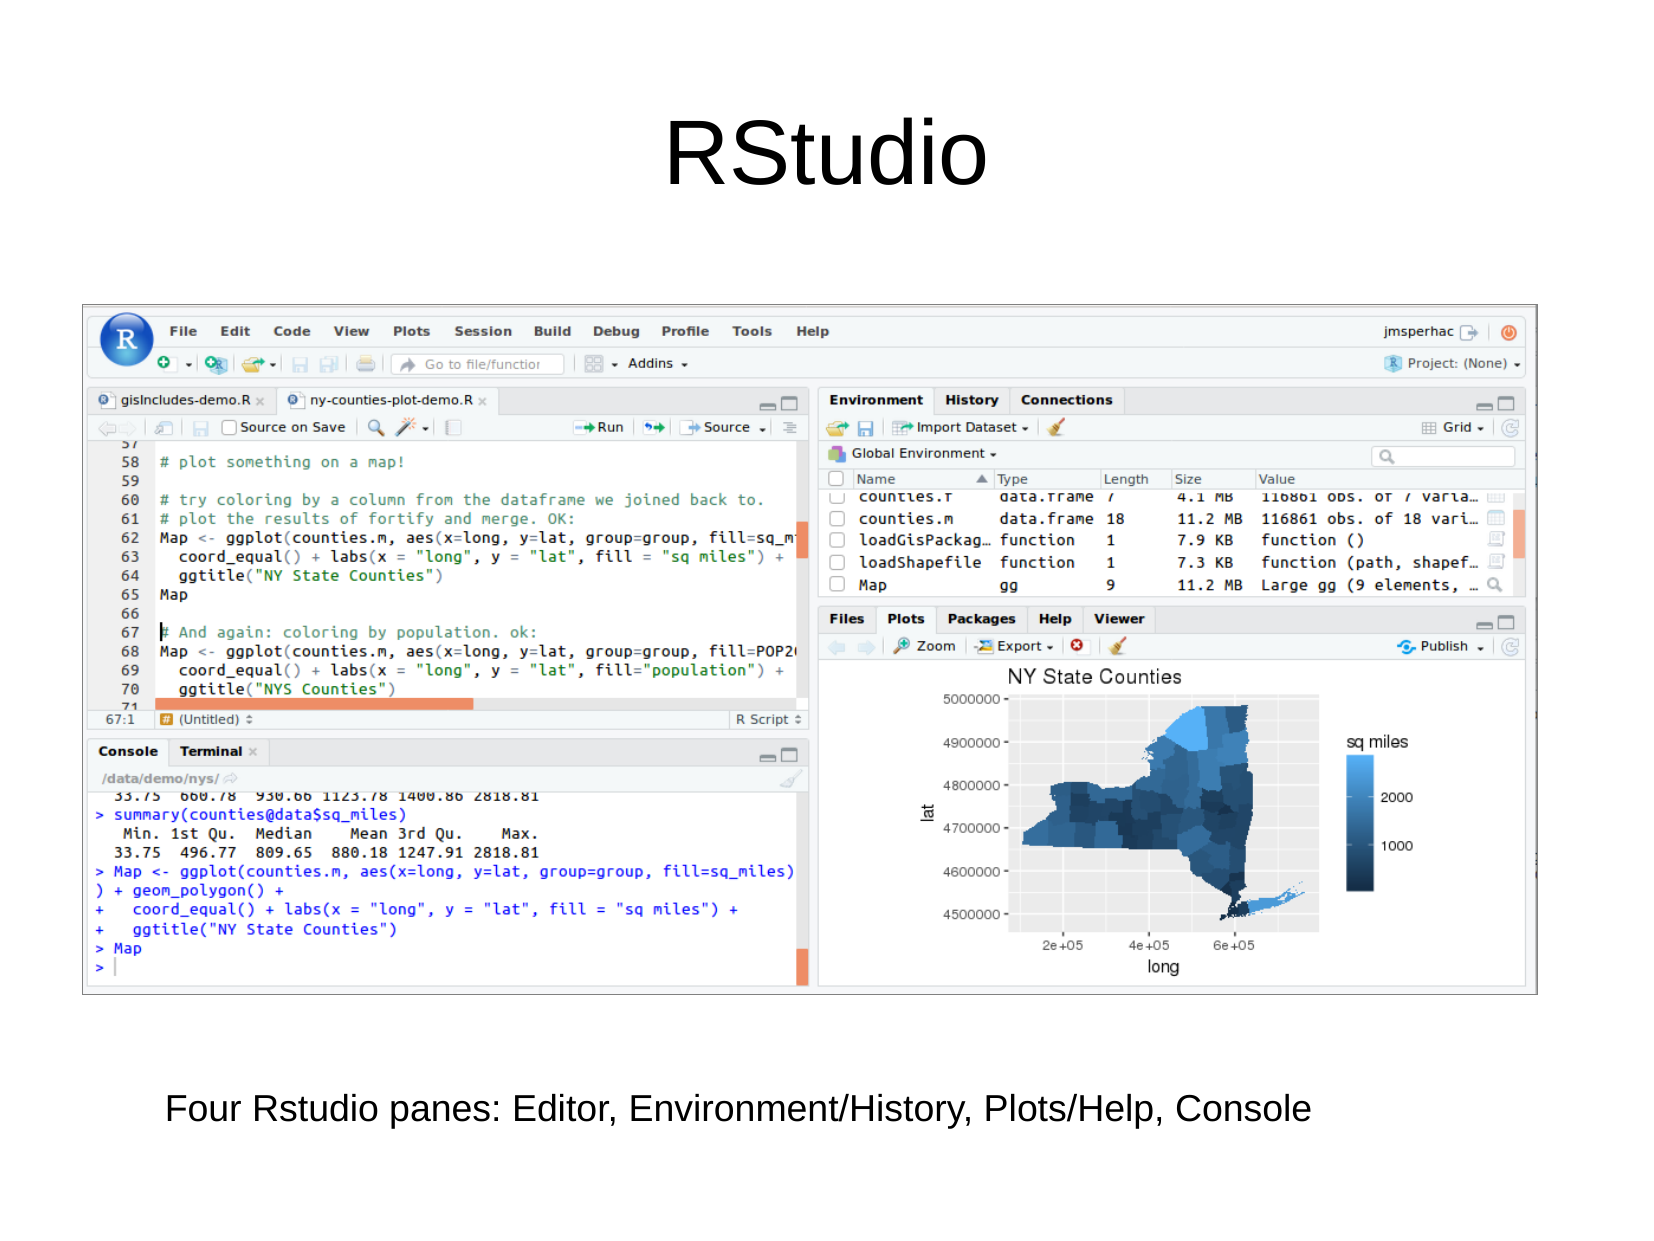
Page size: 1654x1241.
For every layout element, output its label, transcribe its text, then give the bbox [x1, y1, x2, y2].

title RStudio [82, 49, 1571, 257]
picture [82, 304, 1538, 995]
text_box Four Rstudio panes: Editor, Environment/History, Plots/Help, Console [150, 1080, 1396, 1179]
